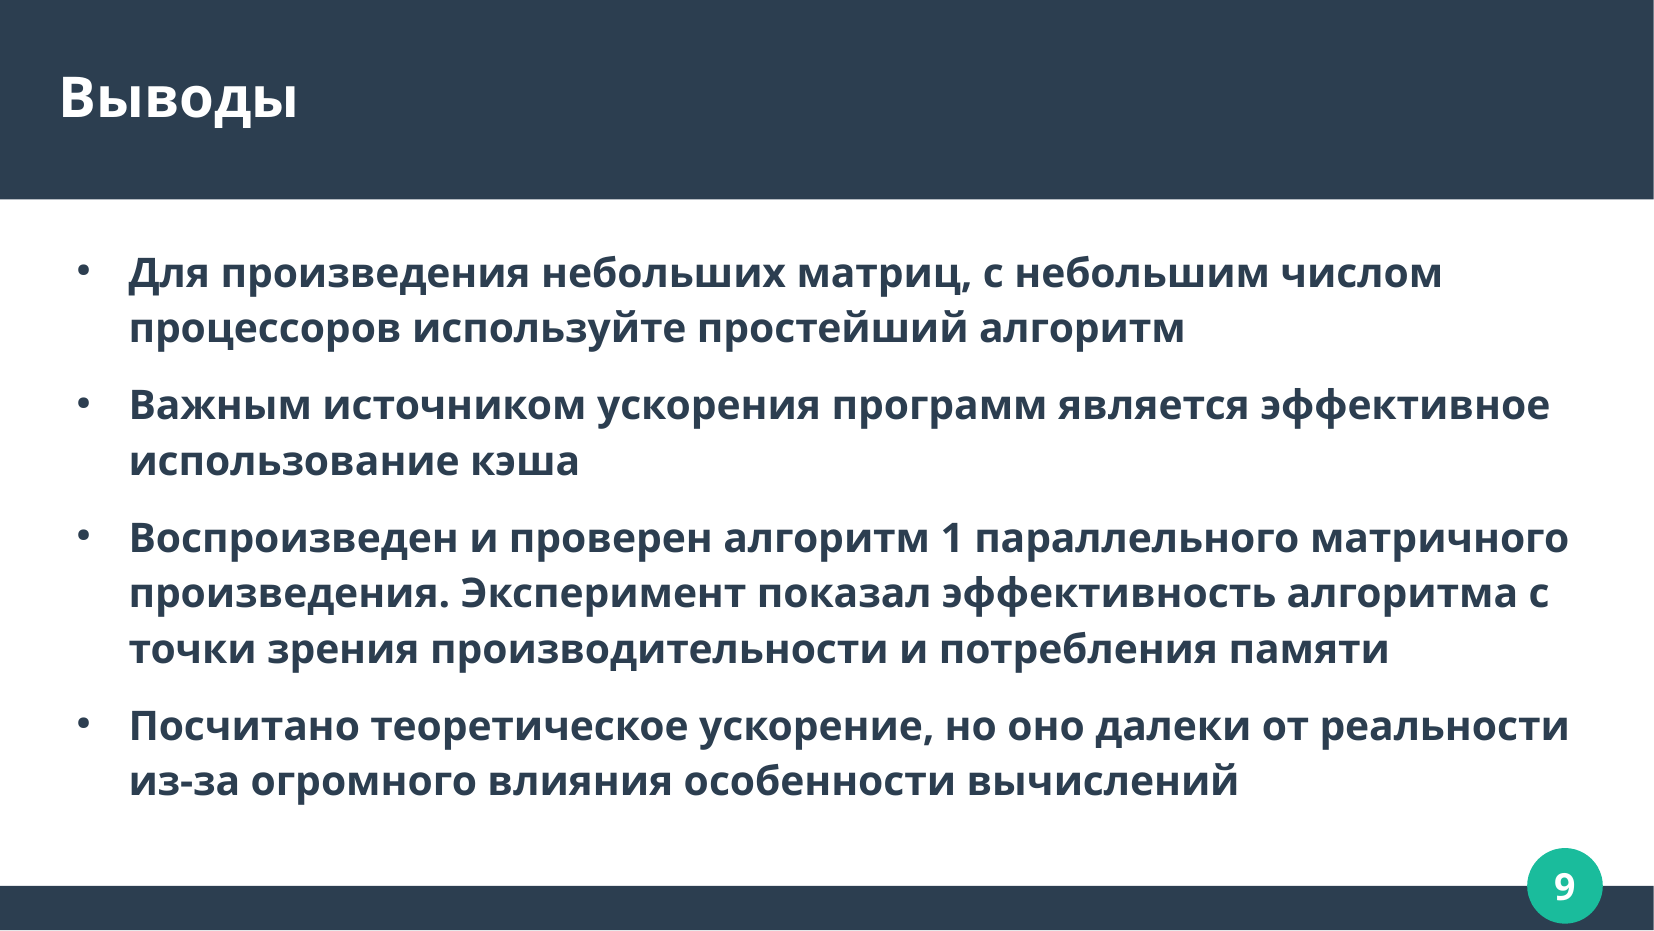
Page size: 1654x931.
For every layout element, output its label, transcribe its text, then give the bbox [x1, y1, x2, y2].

title Выводы [59, 37, 1595, 155]
list Для произведения небольших матриц, с небольшим числом процессоров используйте простейший алгоритм Важным источником ускорения программ является эффективное использование кэша Воспроизведен и проверен алгоритм 1 параллельного матричного произведения. Эксперимент показал эффективность алгоритма с точки зрения производительности и потребления памяти Посчитано теоретическое ускорение, но оно далеки от реальности из-за огромного влияния особенности вычислений [59, 243, 1595, 864]
